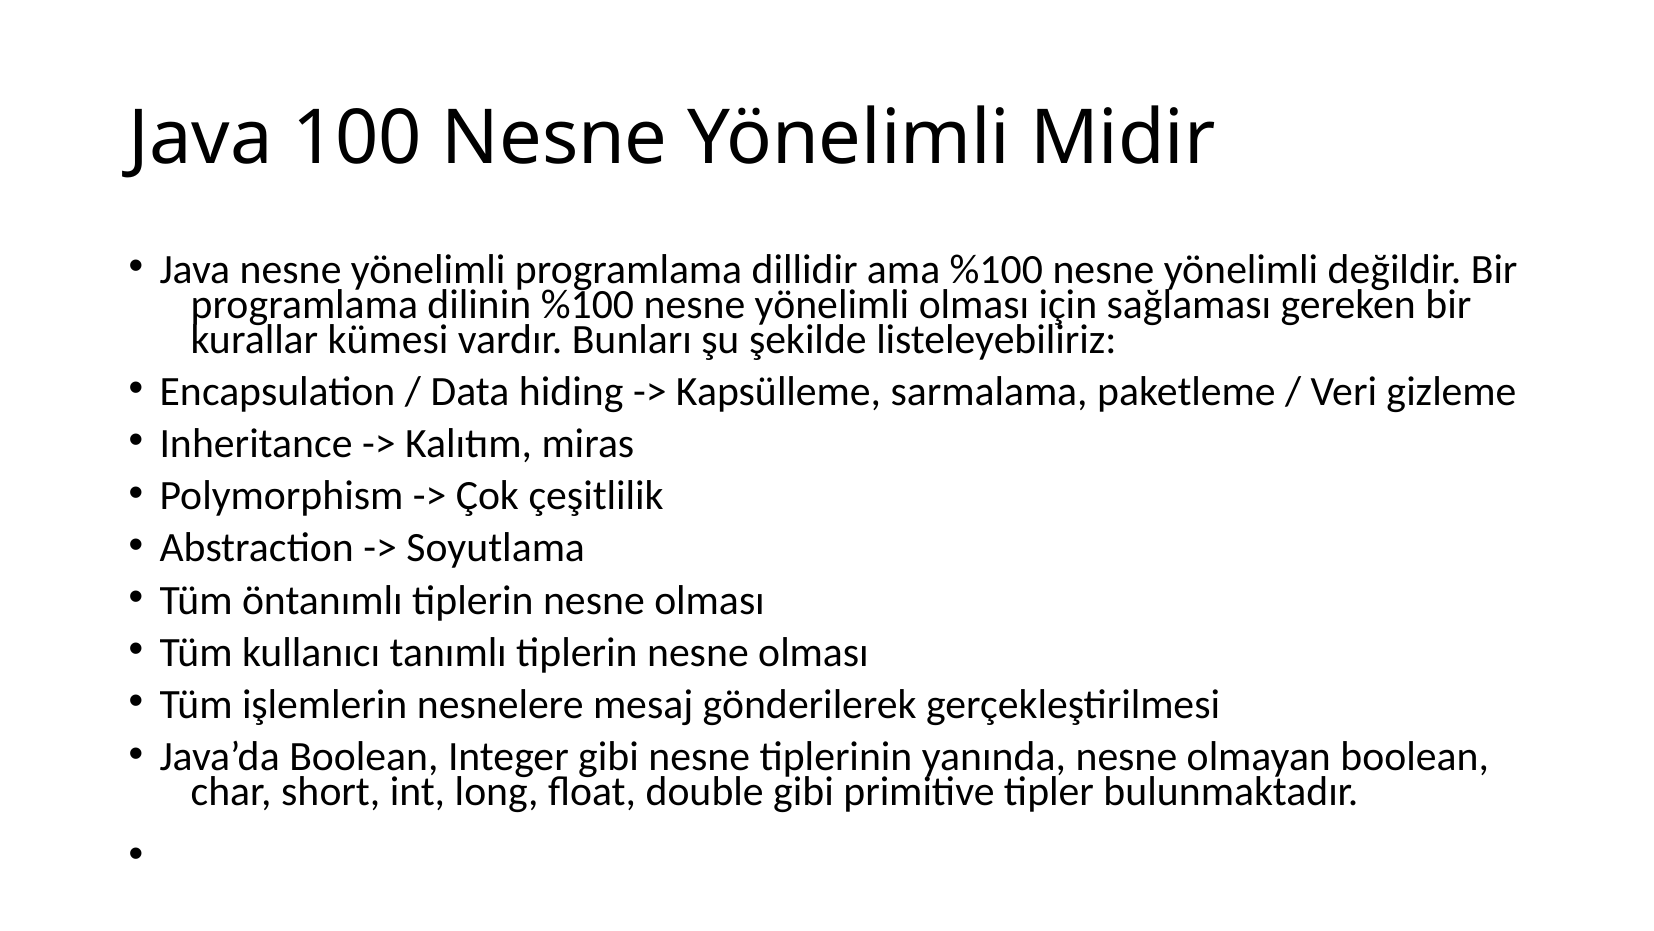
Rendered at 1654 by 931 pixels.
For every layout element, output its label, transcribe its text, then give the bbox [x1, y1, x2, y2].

title Java 100 Nesne Yönelimli Midir [113, 49, 1540, 230]
list Java nesne yönelimli programlama dillidir ama %100 nesne yönelimli değildir. Bir programlama dilinin %100 nesne yönelimli olması için sağlaması gereken bir kurallar kümesi vardır. Bunları şu şekilde listeleyebiliriz: Encapsulation / Data hiding -> Kapsülleme, sarmalama, paketleme / Veri gizleme Inheritance -> Kalıtım, miras Polymorphism -> Çok çeşitlilik Abstraction -> Soyutlama Tüm öntanımlı tiplerin nesne olması Tüm kullanıcı tanımlı tiplerin nesne olması Tüm işlemlerin nesnelere mesaj gönderilerek gerçekleştirilmesi Java’da Boolean, Integer gibi nesne tiplerinin yanında, nesne olmayan boolean, char, short, int, long, float, double gibi primitive tipler bulunmaktadır. [113, 247, 1540, 838]
